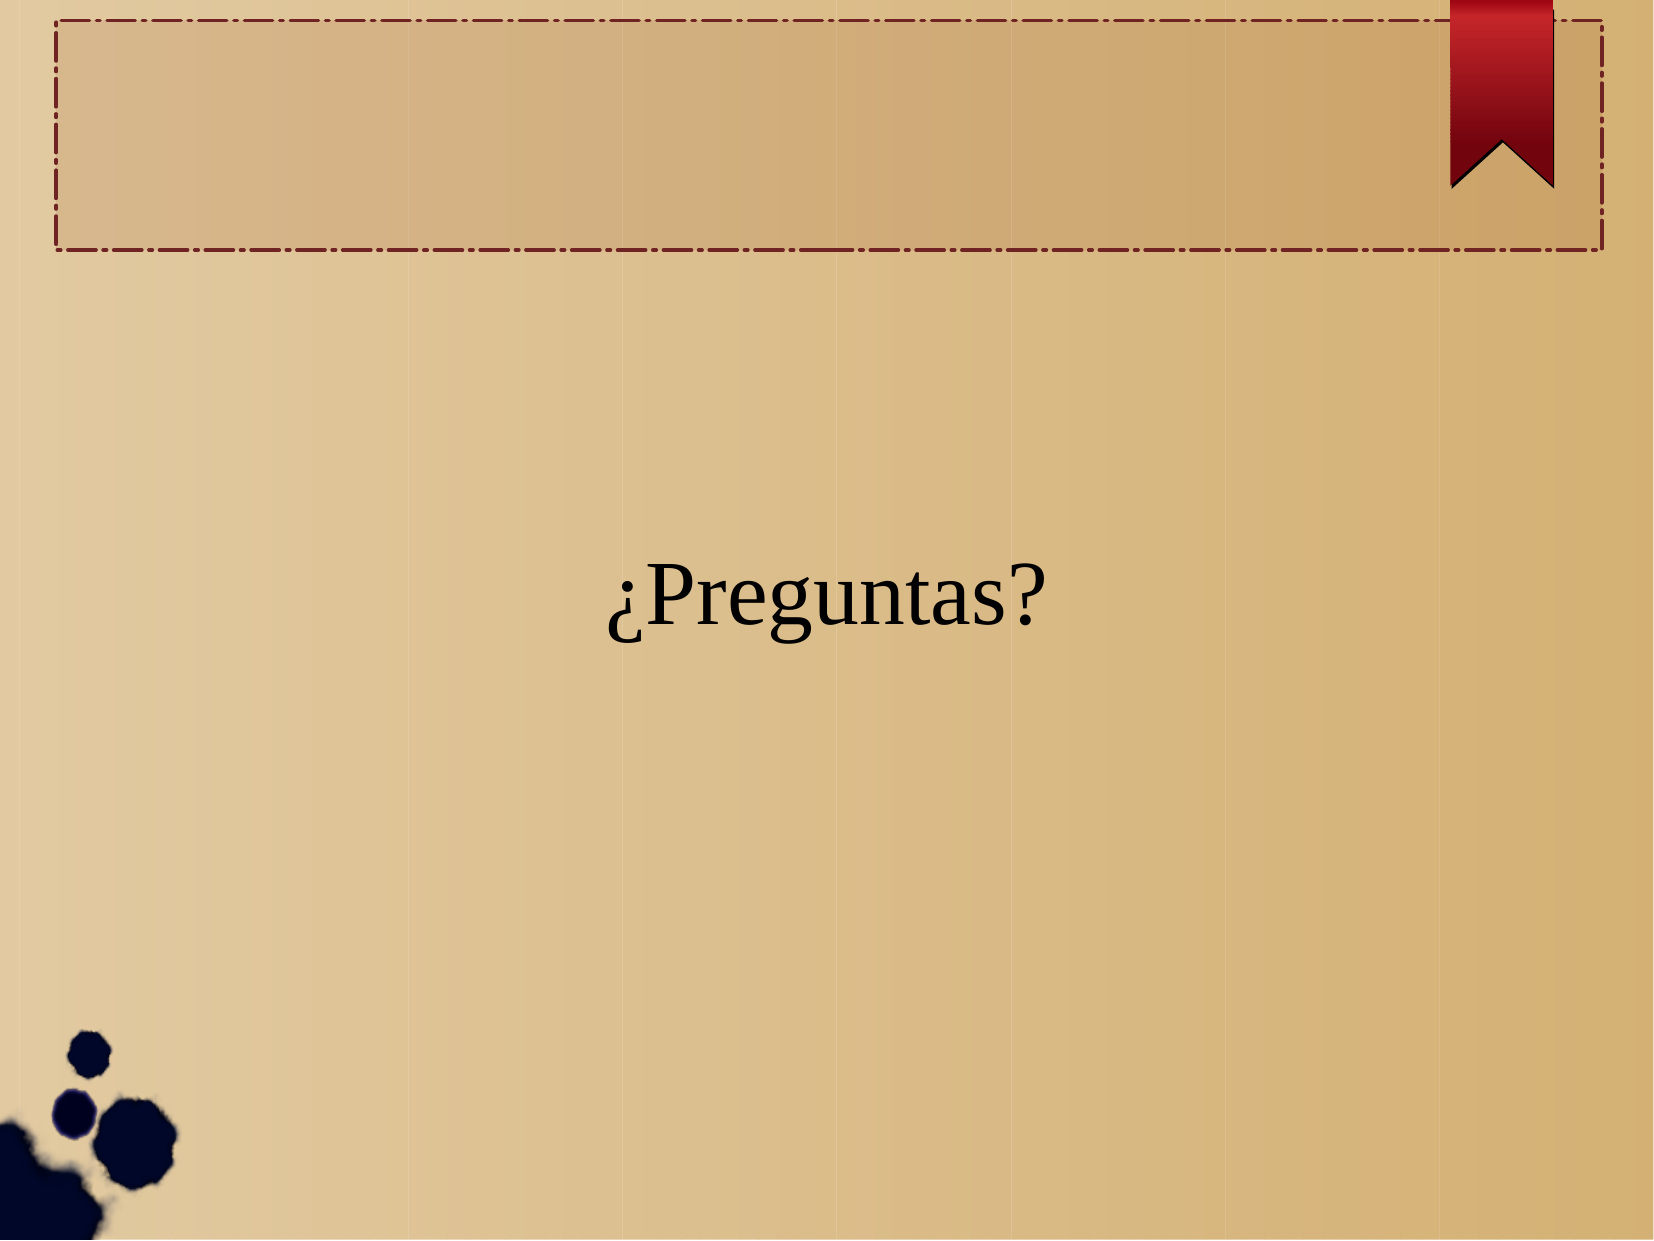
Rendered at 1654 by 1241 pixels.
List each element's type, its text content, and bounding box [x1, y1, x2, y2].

title ¿Preguntas? [82, 489, 1571, 697]
